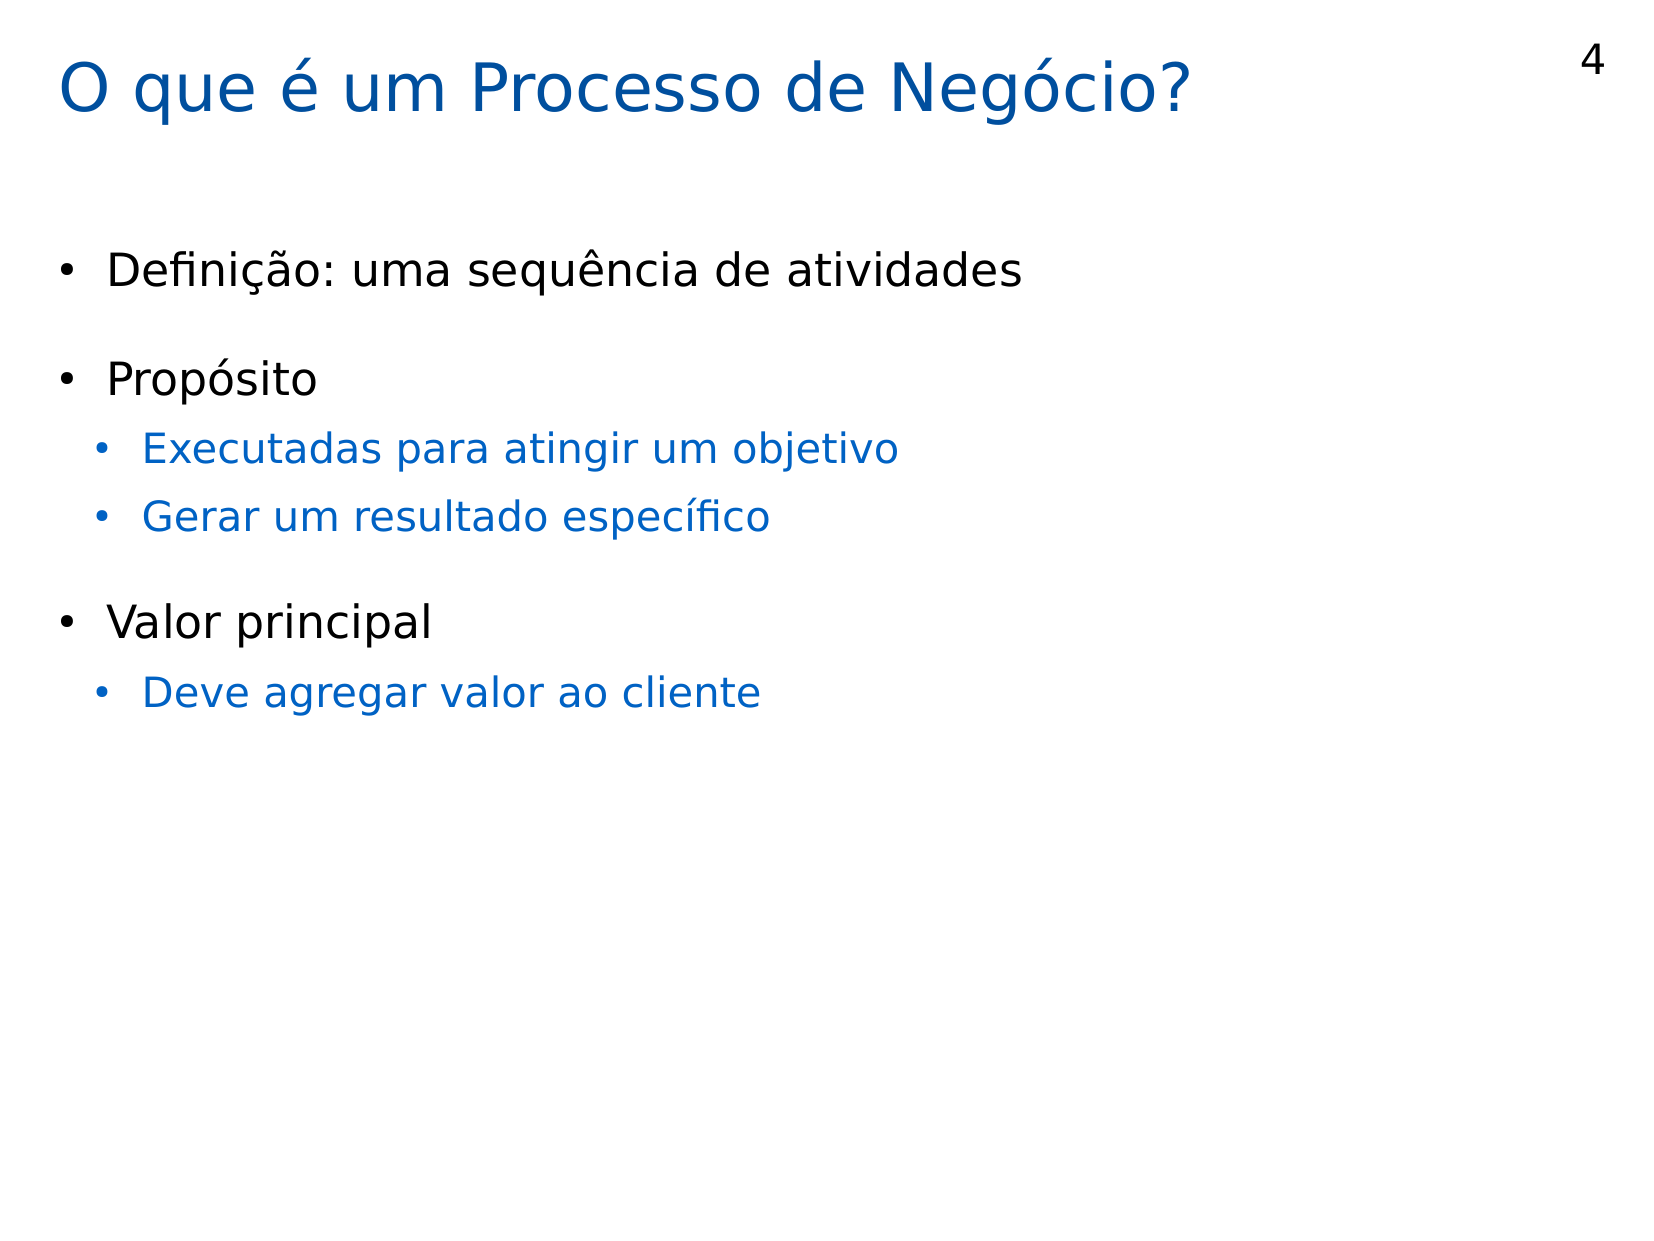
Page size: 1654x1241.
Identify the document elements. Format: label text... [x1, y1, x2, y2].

list Definição: uma sequência de atividades Propósito Executadas para atingir um objetivo Gerar um resultado específico Valor principal Deve agregar valor ao cliente [59, 236, 1595, 1211]
title O que é um Processo de Negócio? [59, 29, 1506, 148]
